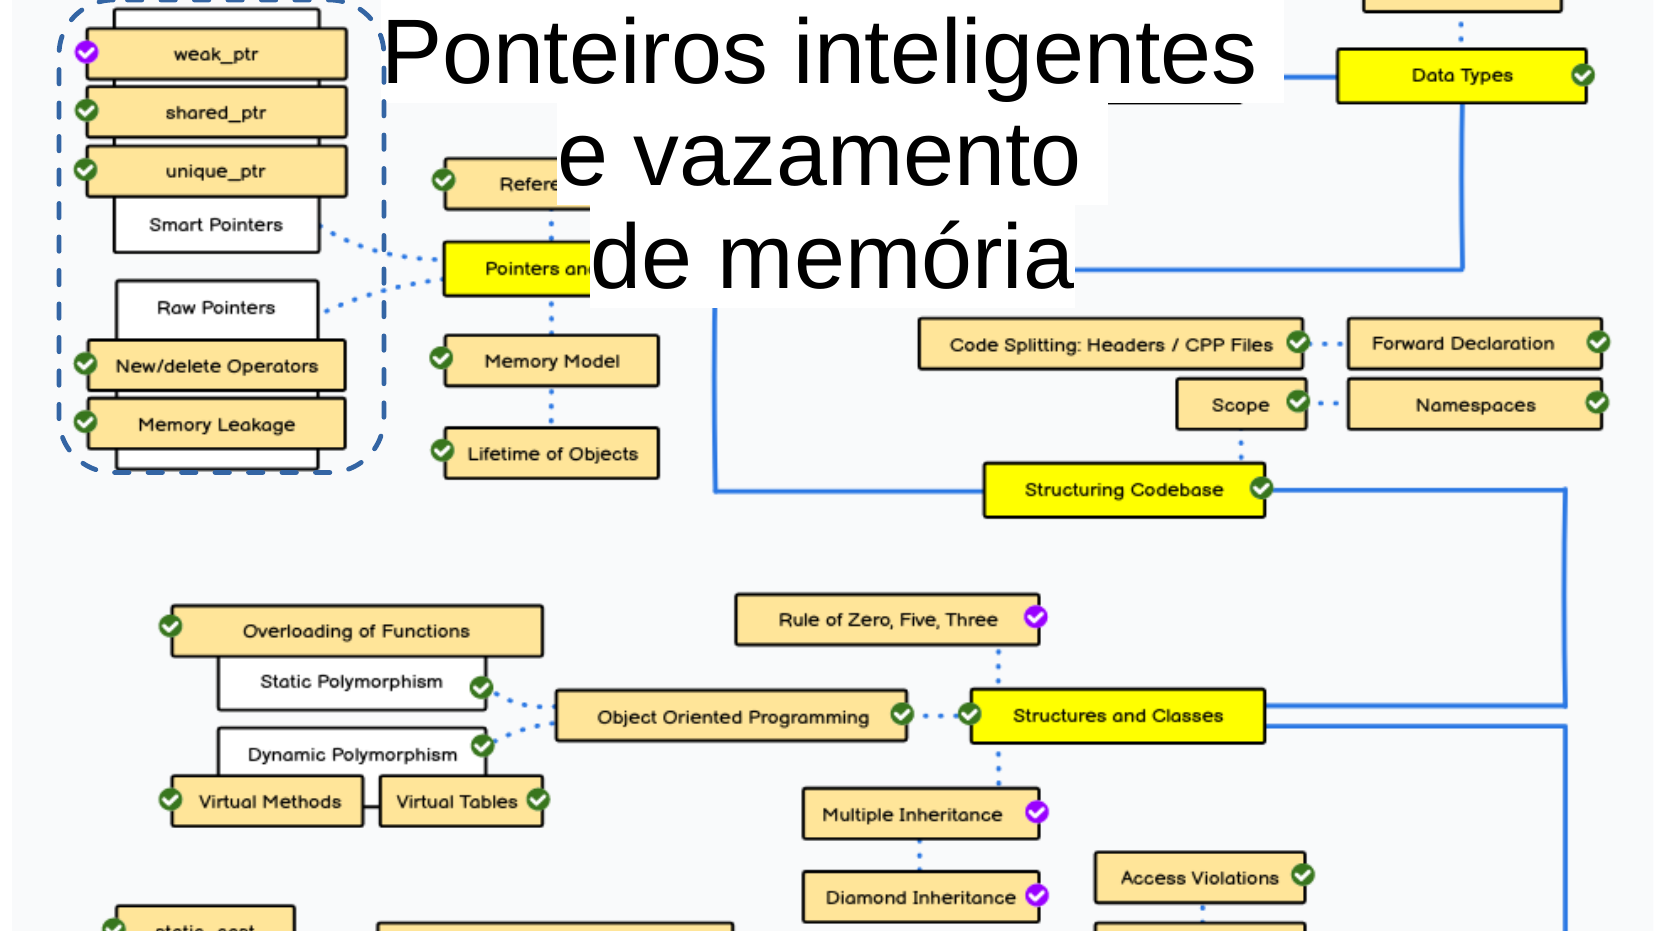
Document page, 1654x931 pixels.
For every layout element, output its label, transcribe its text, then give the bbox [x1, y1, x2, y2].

picture [12, 0, 1654, 931]
title Ponteiros inteligentes e vazamento de memória [88, 0, 1577, 308]
